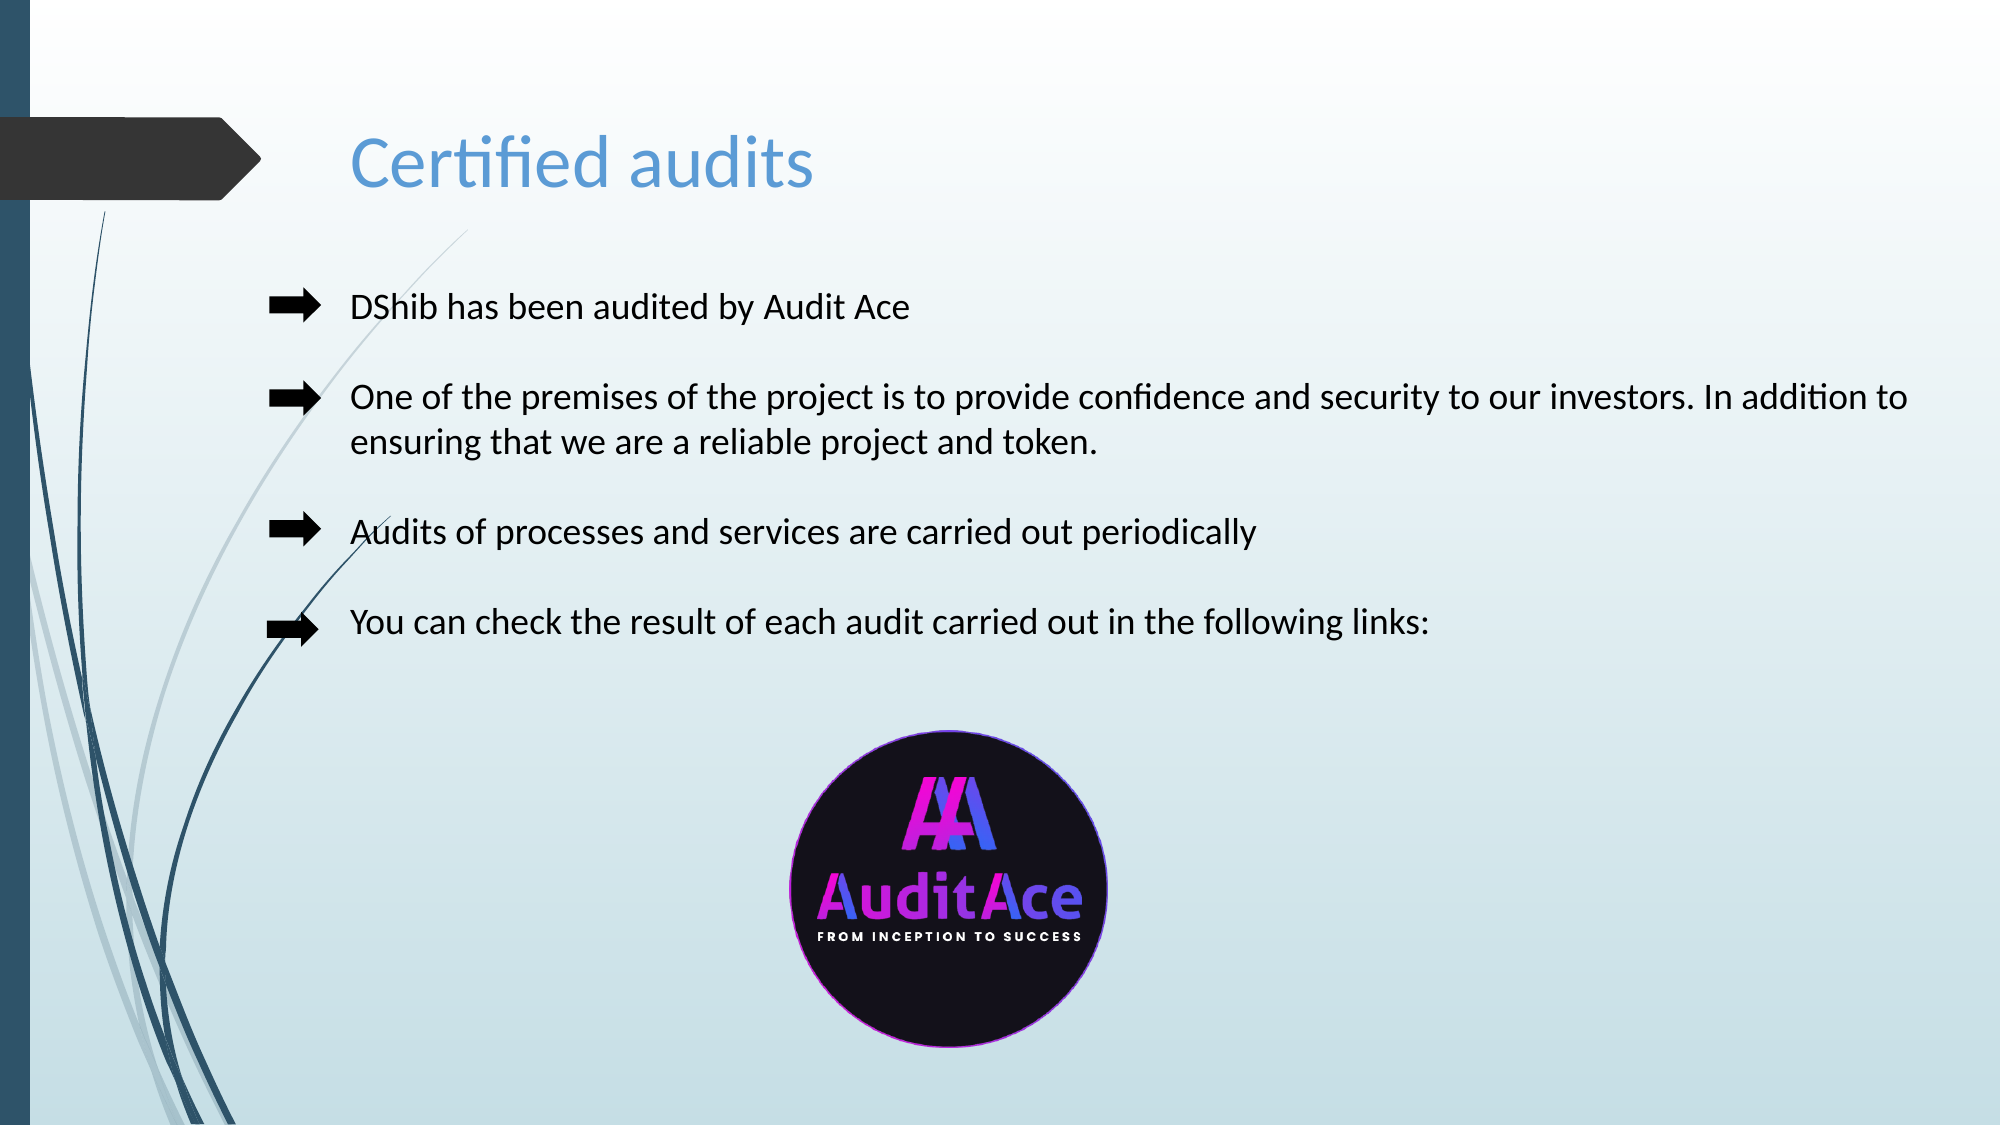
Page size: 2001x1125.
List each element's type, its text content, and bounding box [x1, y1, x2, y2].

picture [789, 730, 1108, 1048]
text_box DShib has been audited by Audit Ace One of the premises of the project is to provide confidence and security to our investors. In addition to ensuring that we are a reliable project and token. Audits of processes and services are carried out periodically You can check the result of each audit carried out in the following links: [335, 274, 1926, 654]
text_box [270, 382, 320, 414]
text_box [270, 513, 320, 544]
text_box [270, 289, 320, 321]
text_box [267, 614, 318, 645]
text_box Certified audits [335, 104, 1335, 211]
